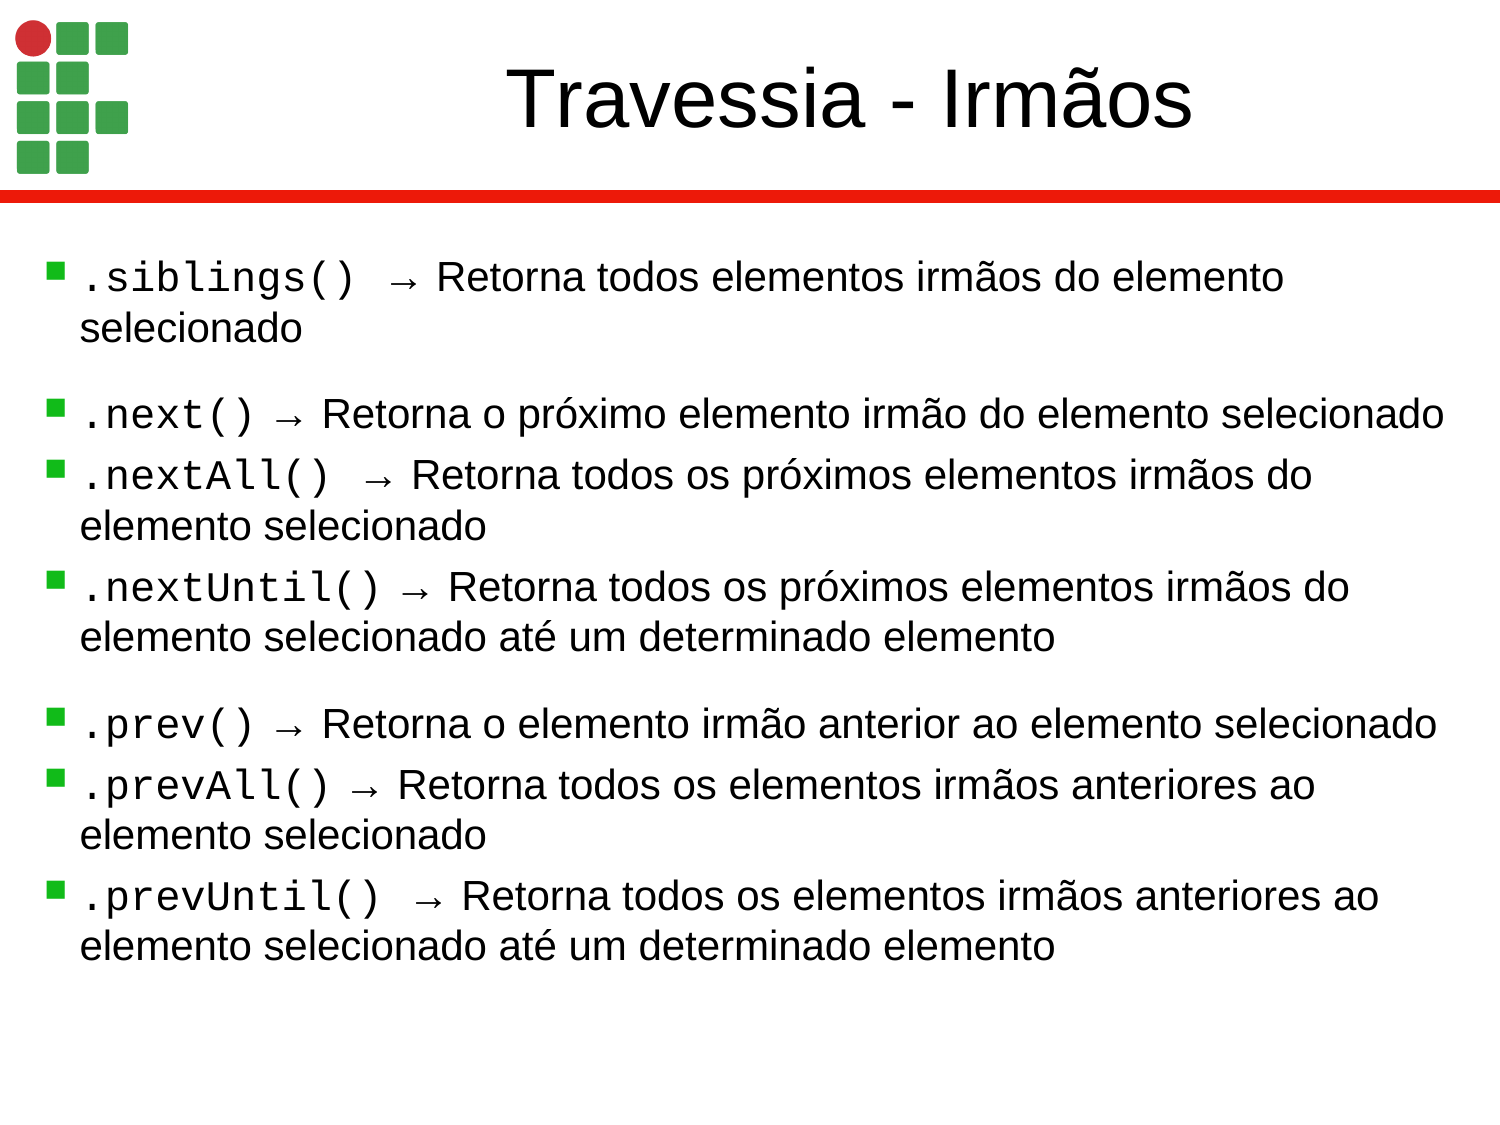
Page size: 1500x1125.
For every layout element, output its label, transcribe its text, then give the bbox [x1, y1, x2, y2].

list .siblings() → Retorna todos elementos irmãos do elemento selecionado .next() → Retorna o próximo elemento irmão do elemento selecionado .nextAll() → Retorna todos os próximos elementos irmãos do elemento selecionado .nextUntil() → Retorna todos os próximos elementos irmãos do elemento selecionado até um determinado elemento .prev() → Retorna o elemento irmão anterior ao elemento selecionado .prevAll() → Retorna todos os elementos irmãos anteriores ao elemento selecionado .prevUntil() → Retorna todos os elementos irmãos anteriores ao elemento selecionado até um determinado elemento [29, 207, 1471, 1087]
title Travessia - Irmãos [230, 0, 1471, 202]
picture [14, 16, 130, 178]
